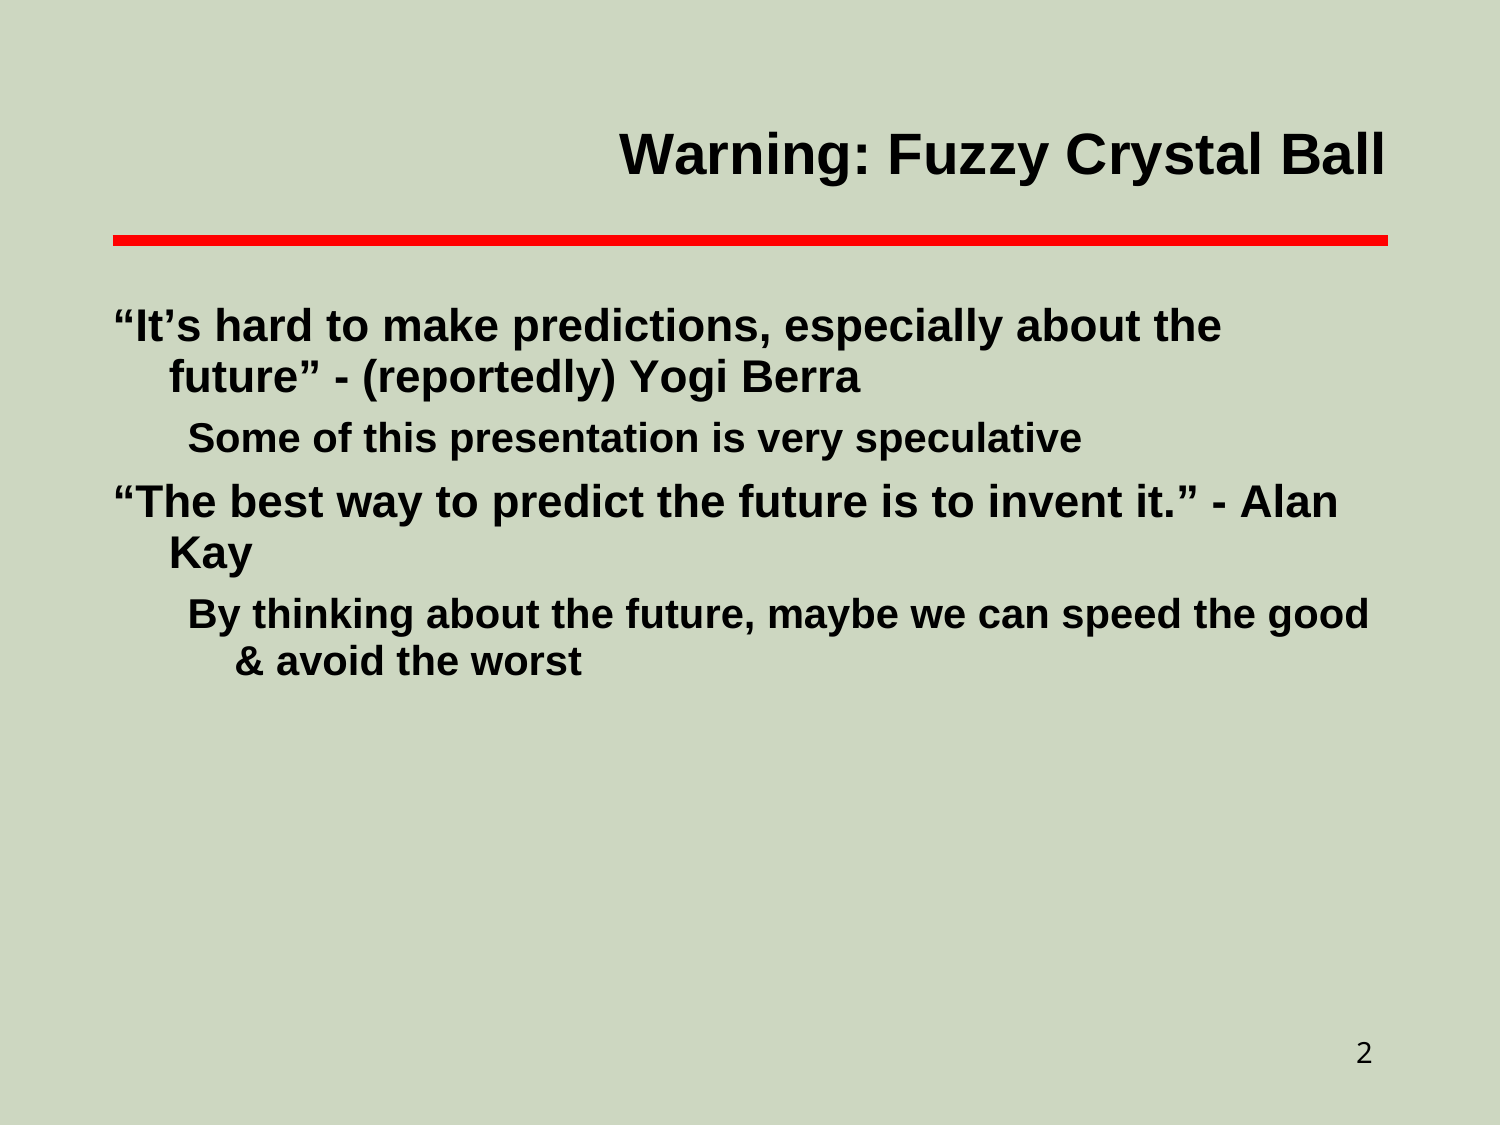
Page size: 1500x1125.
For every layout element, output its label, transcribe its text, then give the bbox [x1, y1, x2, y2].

title Warning: Fuzzy Crystal Ball [337, 85, 1388, 224]
list “It’s hard to make predictions, especially about the future” - (reportedly) Yogi Berra Some of this presentation is very speculative “The best way to predict the future is to invent it.” - Alan Kay By thinking about the future, maybe we can speed the good & avoid the worst [112, 299, 1388, 1098]
